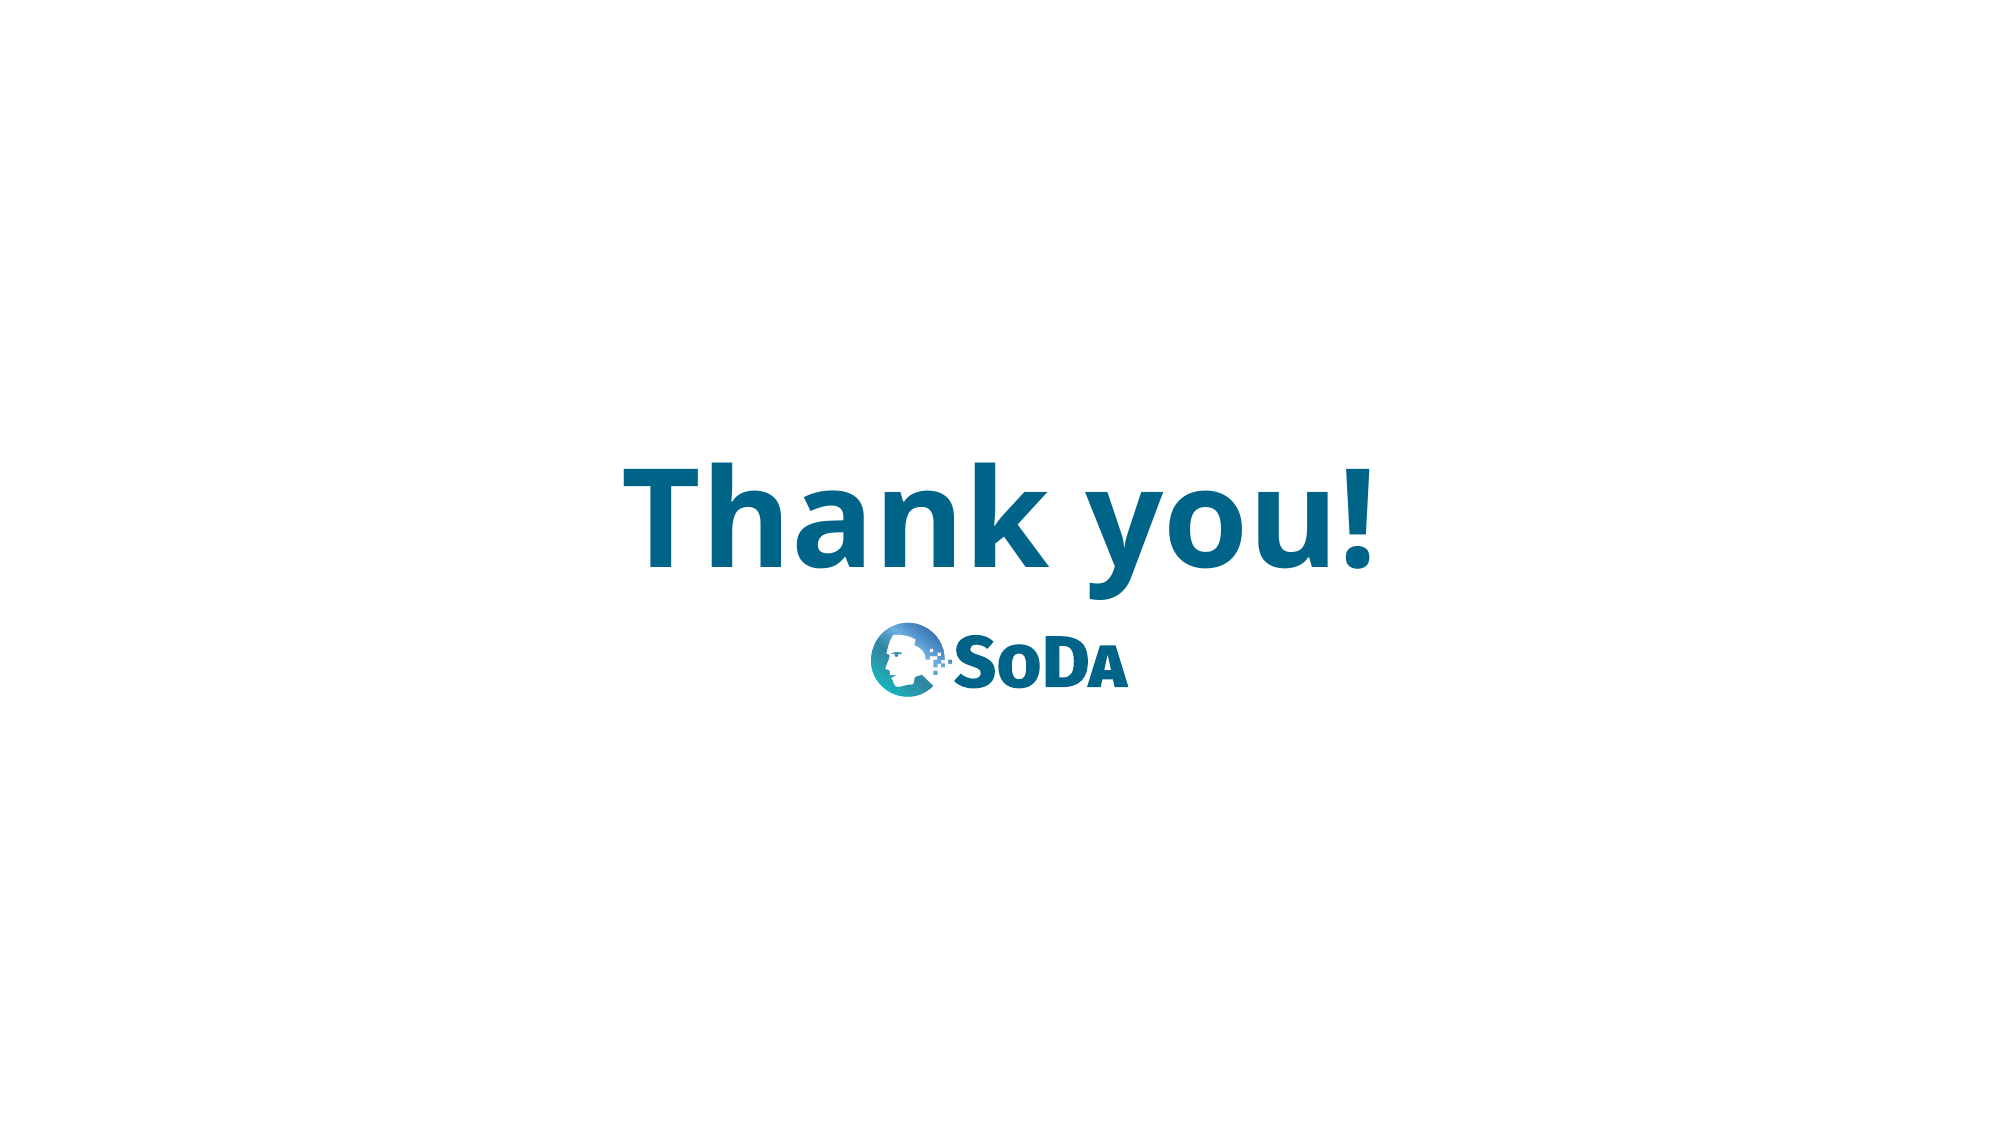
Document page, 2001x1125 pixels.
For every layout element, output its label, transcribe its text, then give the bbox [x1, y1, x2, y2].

text_box Thank you! [500, 422, 1500, 605]
picture [835, 605, 1165, 716]
